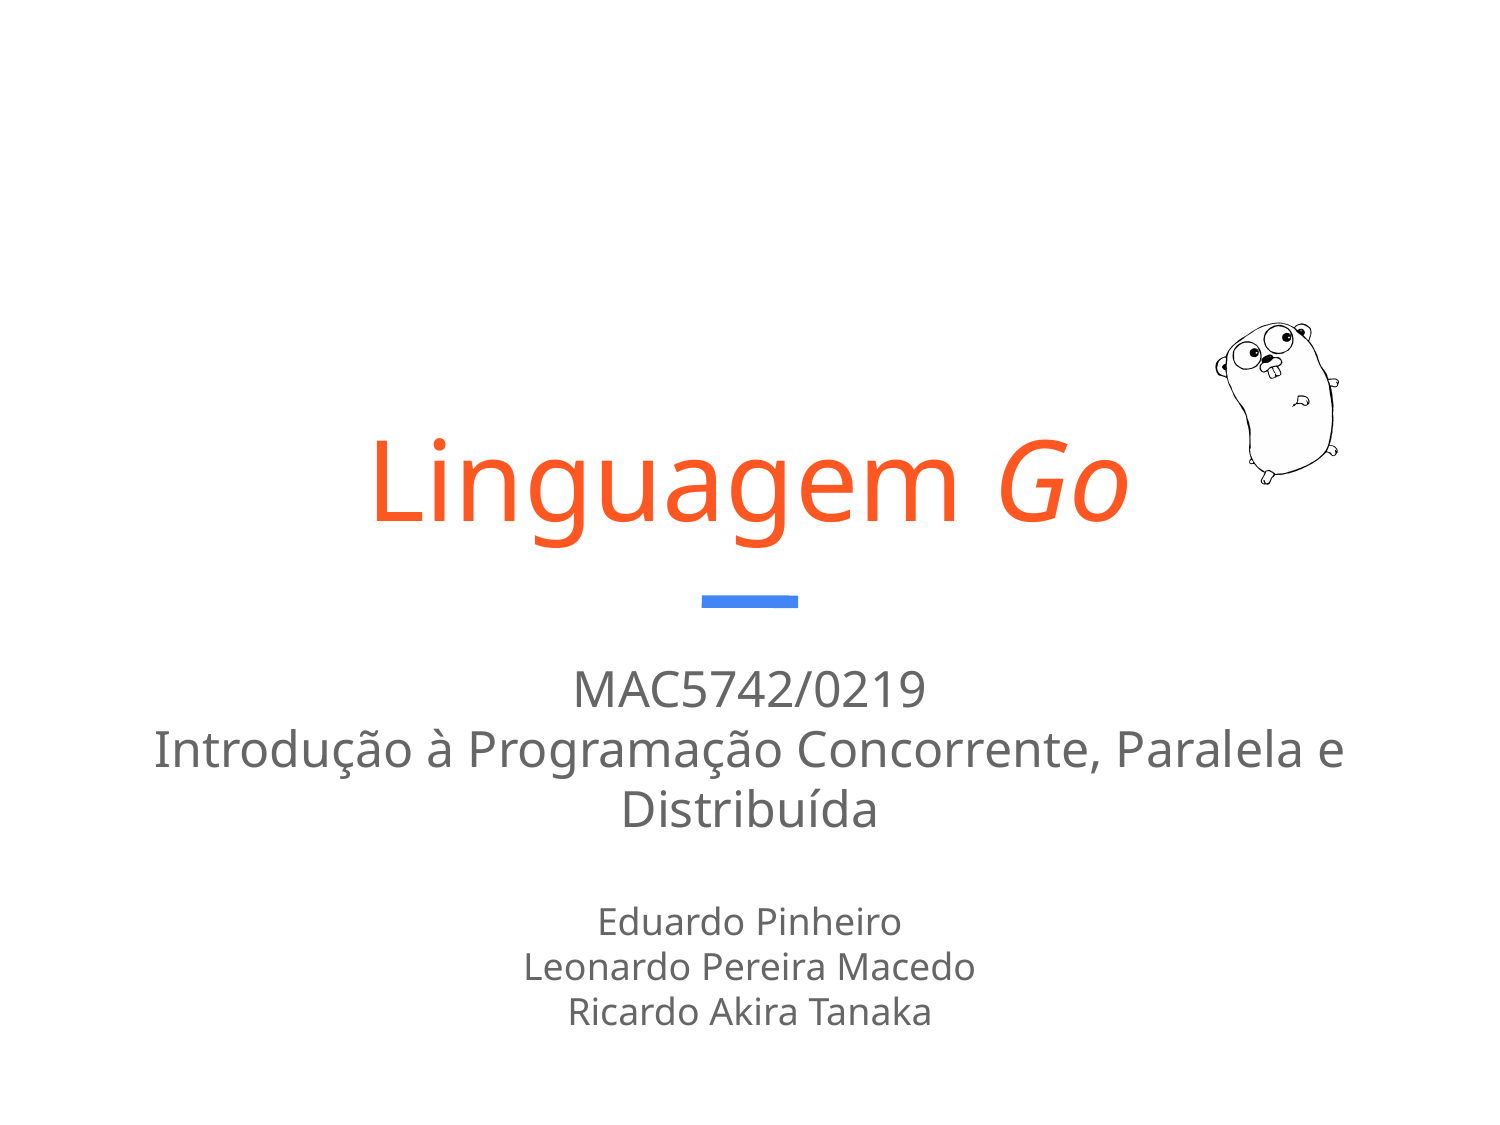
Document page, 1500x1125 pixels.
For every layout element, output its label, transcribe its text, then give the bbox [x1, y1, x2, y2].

picture [1196, 322, 1360, 485]
subtitle MAC5742/0219 Introdução à Programação Concorrente, Paralela e Distribuída Eduardo Pinheiro Leonardo Pereira Macedo Ricardo Akira Tanaka [51, 642, 1449, 1104]
title Linguagem Go [51, 302, 1449, 559]
